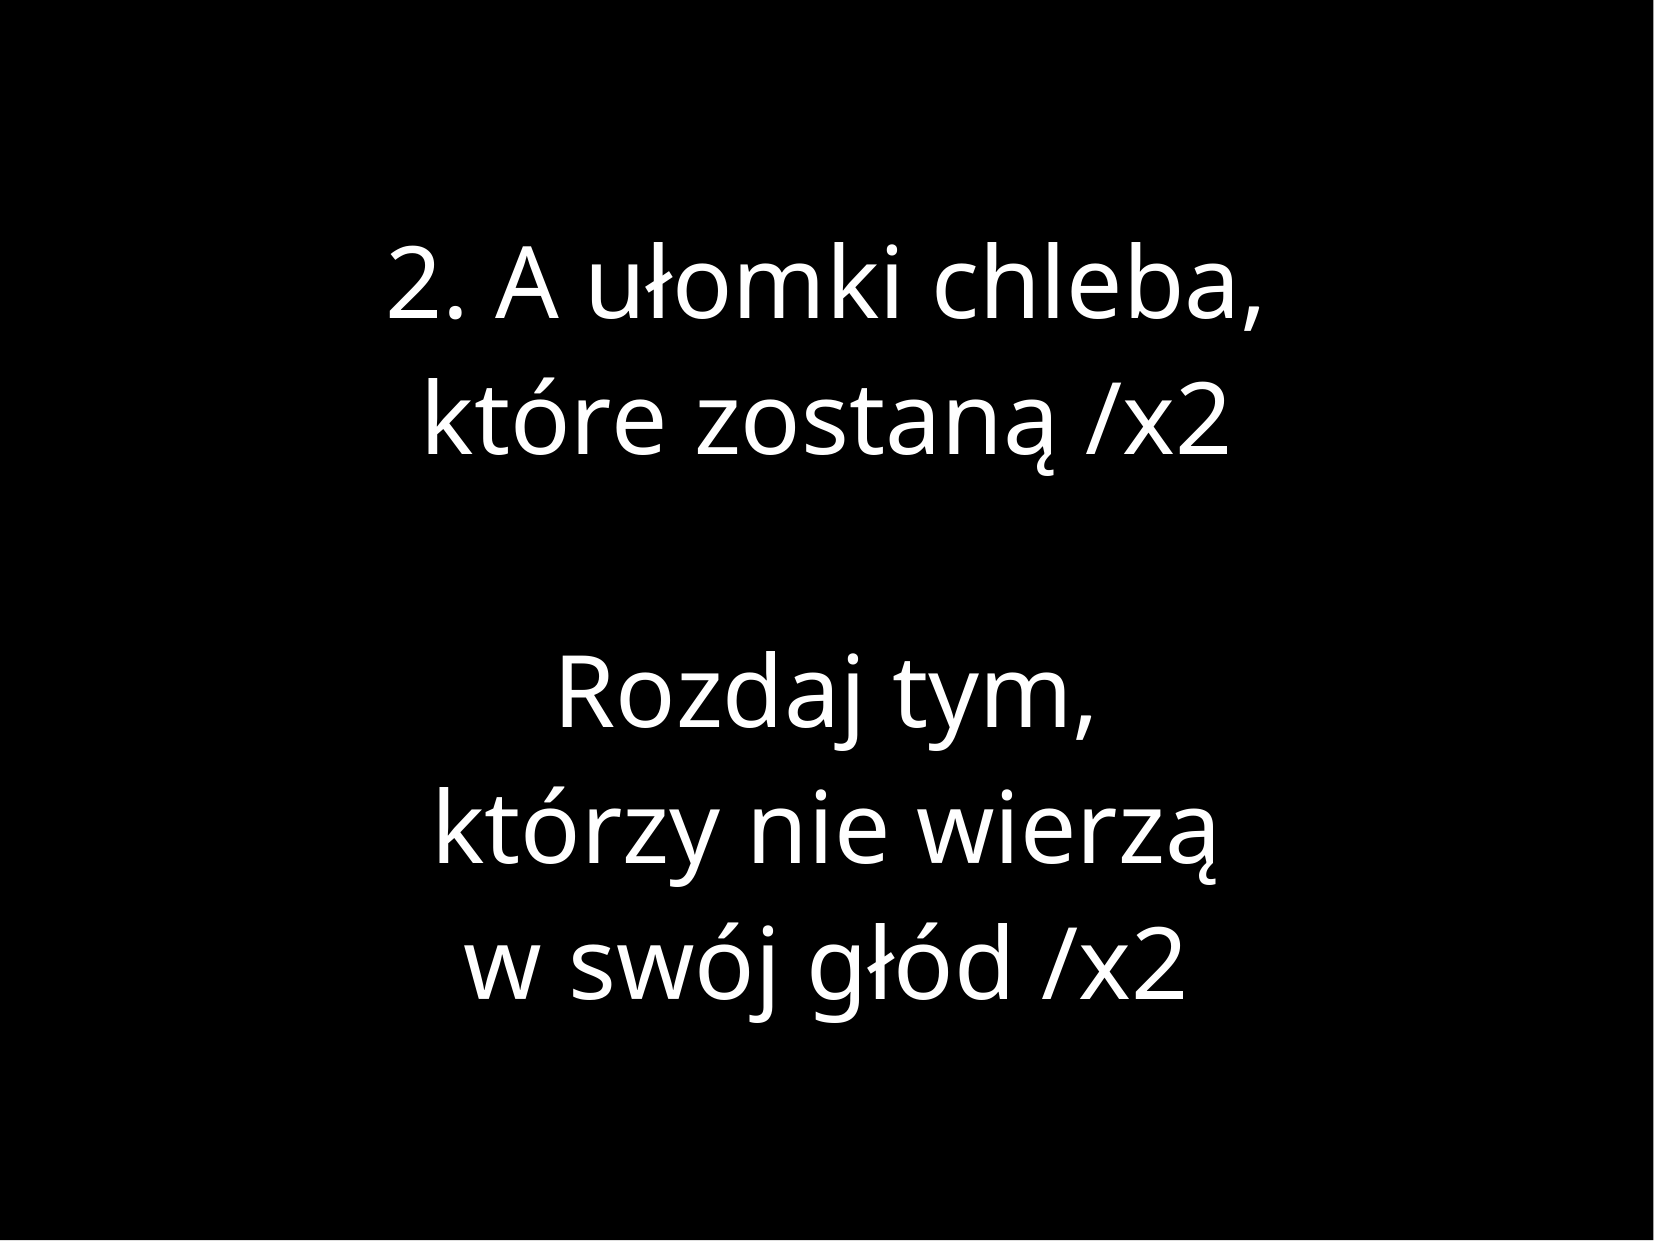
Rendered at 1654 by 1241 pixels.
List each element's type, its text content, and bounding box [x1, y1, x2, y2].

title 2. A ułomki chleba, które zostaną /x2 Rozdaj tym, którzy nie wierzą w swój głód /x2 [0, 0, 1654, 1241]
